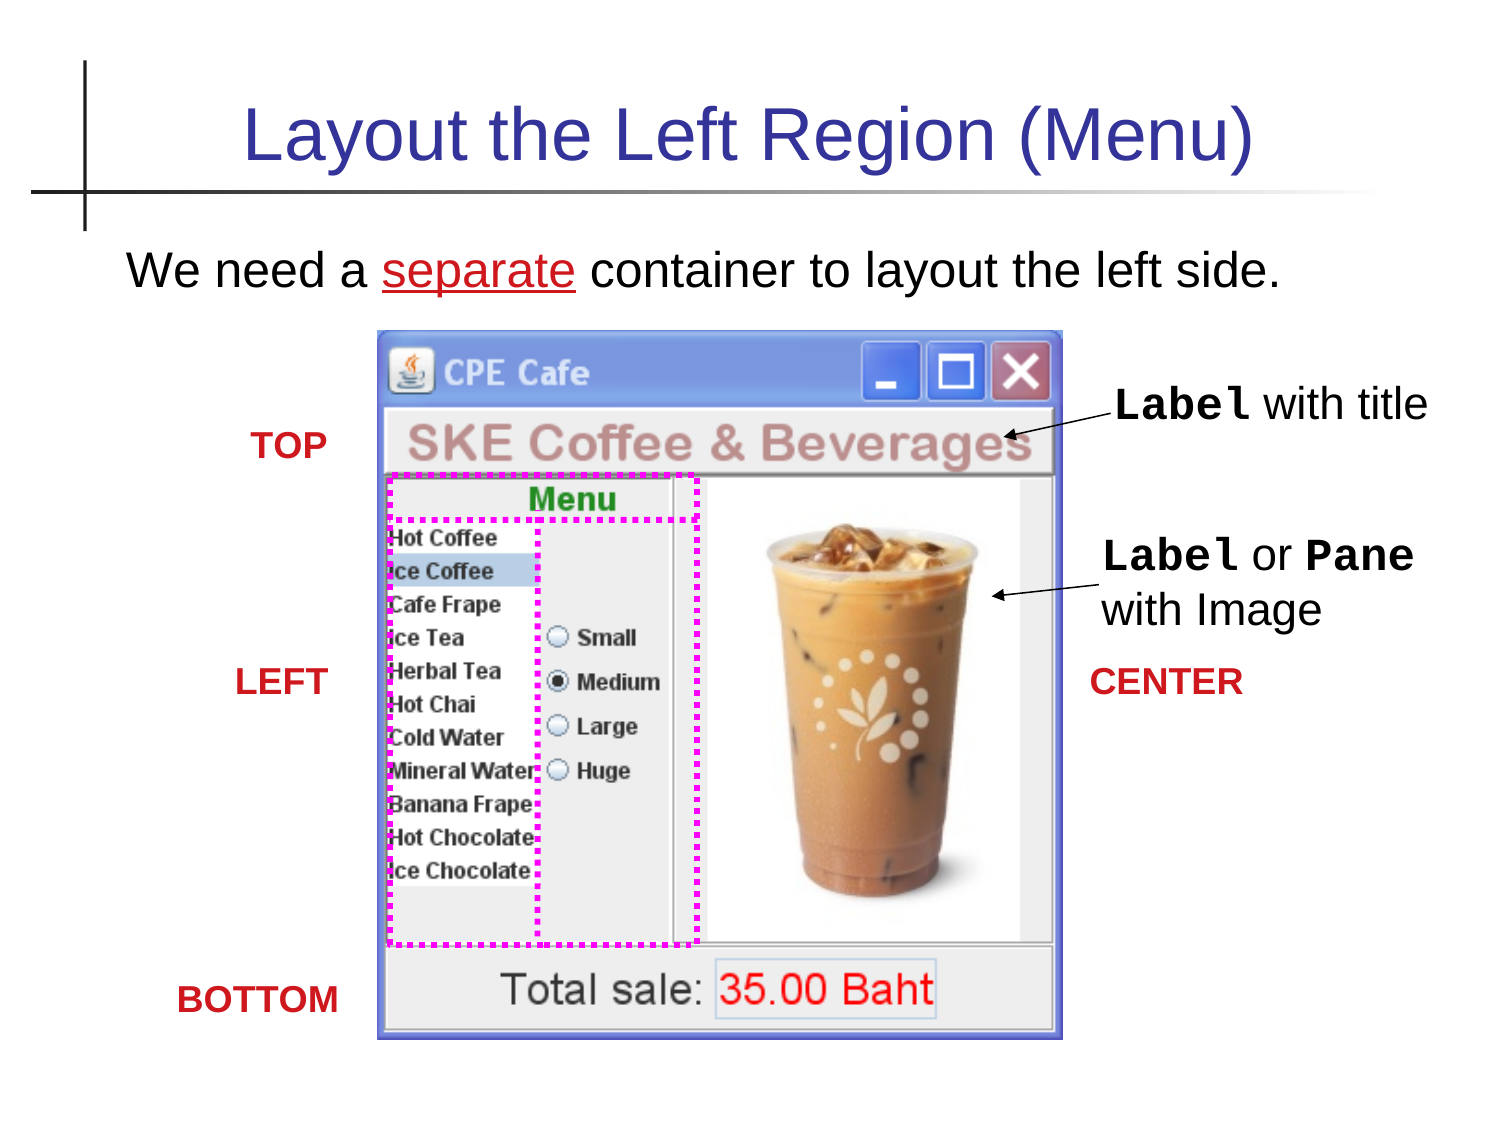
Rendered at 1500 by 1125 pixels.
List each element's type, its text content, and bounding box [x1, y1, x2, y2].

list We need a separate container to layout the left side. [110, 229, 1409, 343]
picture [377, 330, 1063, 1040]
text_box Label with title [1098, 366, 1453, 438]
text_box Label or Pane with Image [1086, 517, 1465, 697]
title Layout the Left Region (Menu) [100, 42, 1399, 184]
text_box CENTER [1074, 649, 1288, 710]
text_box TOP [129, 413, 343, 474]
text_box BOTTOM [141, 967, 355, 1028]
text_box LEFT [141, 649, 355, 710]
